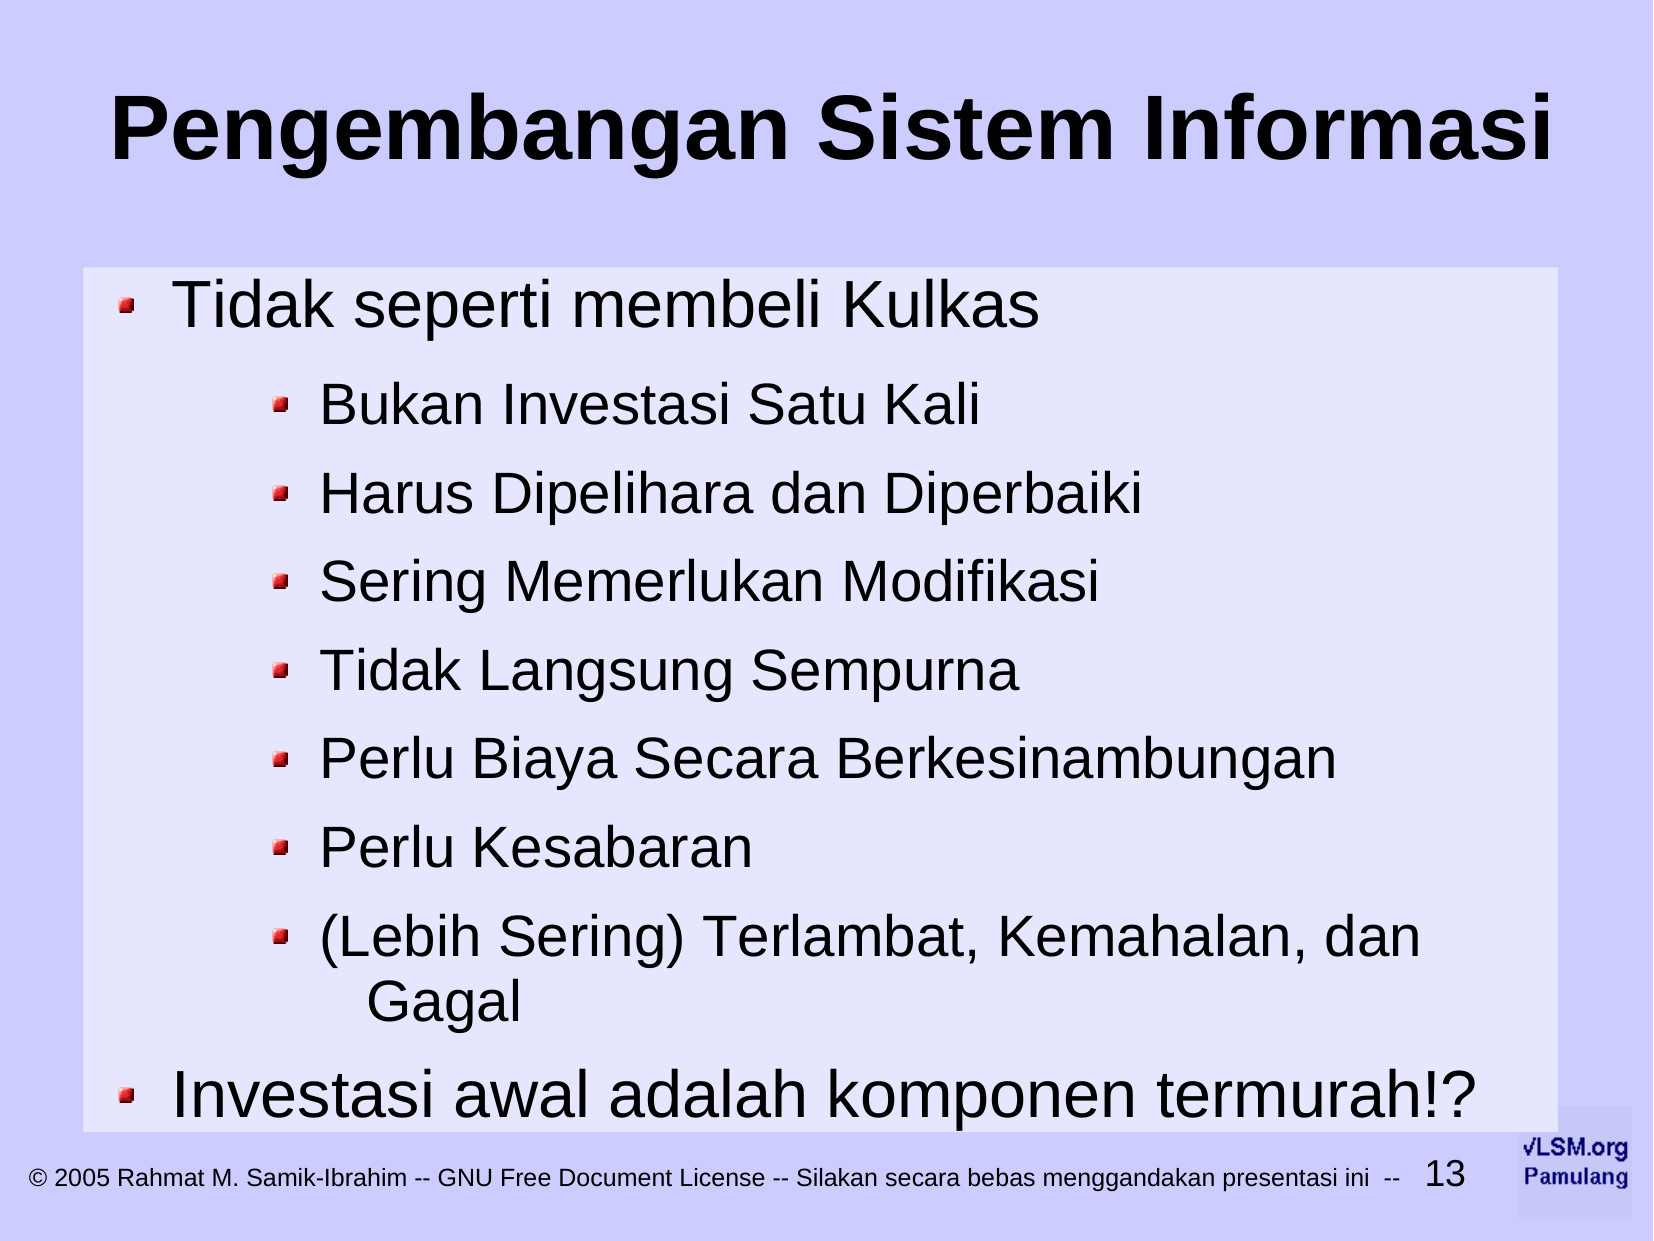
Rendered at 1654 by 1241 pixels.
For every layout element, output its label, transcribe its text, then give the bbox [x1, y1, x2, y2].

list Tidak seperti membeli Kulkas Bukan Investasi Satu Kali Harus Dipelihara dan Diperbaiki Sering Memerlukan Modifikasi Tidak Langsung Sempurna Perlu Biaya Secara Berkesinambungan Perlu Kesabaran (Lebih Sering) Terlambat, Kemahalan, dan Gagal Investasi awal adalah komponen termurah!? [83, 267, 1558, 1068]
picture [1518, 1106, 1632, 1219]
picture [118, 1087, 134, 1103]
title Pengembangan Sistem Informasi [40, 73, 1625, 184]
